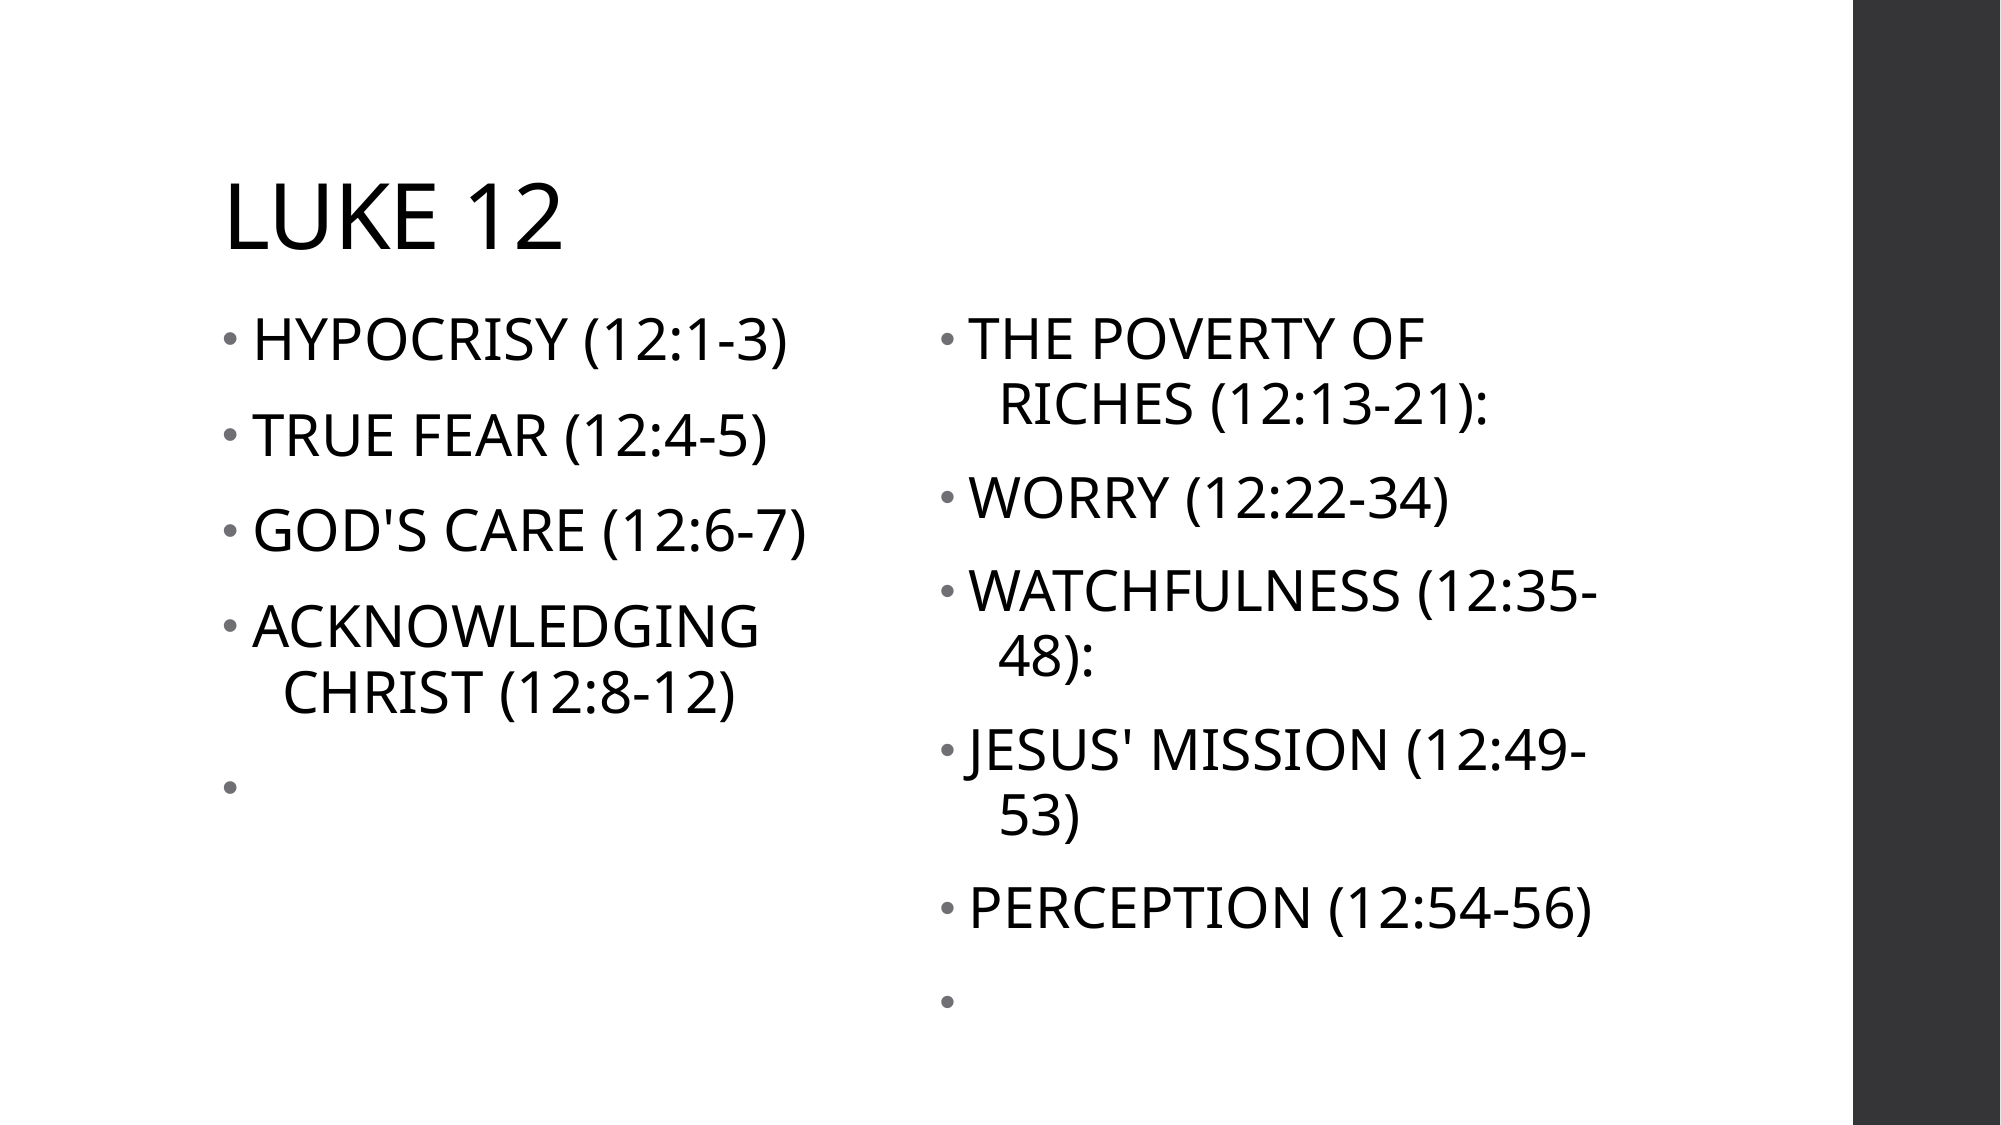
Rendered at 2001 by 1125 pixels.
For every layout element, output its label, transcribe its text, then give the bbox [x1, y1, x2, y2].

title LUKE 12 [206, 60, 1797, 278]
list THE POVERTY OF RICHES (12:13-21): WORRY (12:22-34) WATCHFULNESS (12:35-48): JESUS' MISSION (12:49-53) PERCEPTION (12:54-56) [924, 299, 1617, 1014]
list HYPOCRISY (12:1-3) TRUE FEAR (12:4-5) GOD'S CARE (12:6-7) ACKNOWLEDGING CHRIST (12:8-12) [207, 299, 900, 1014]
